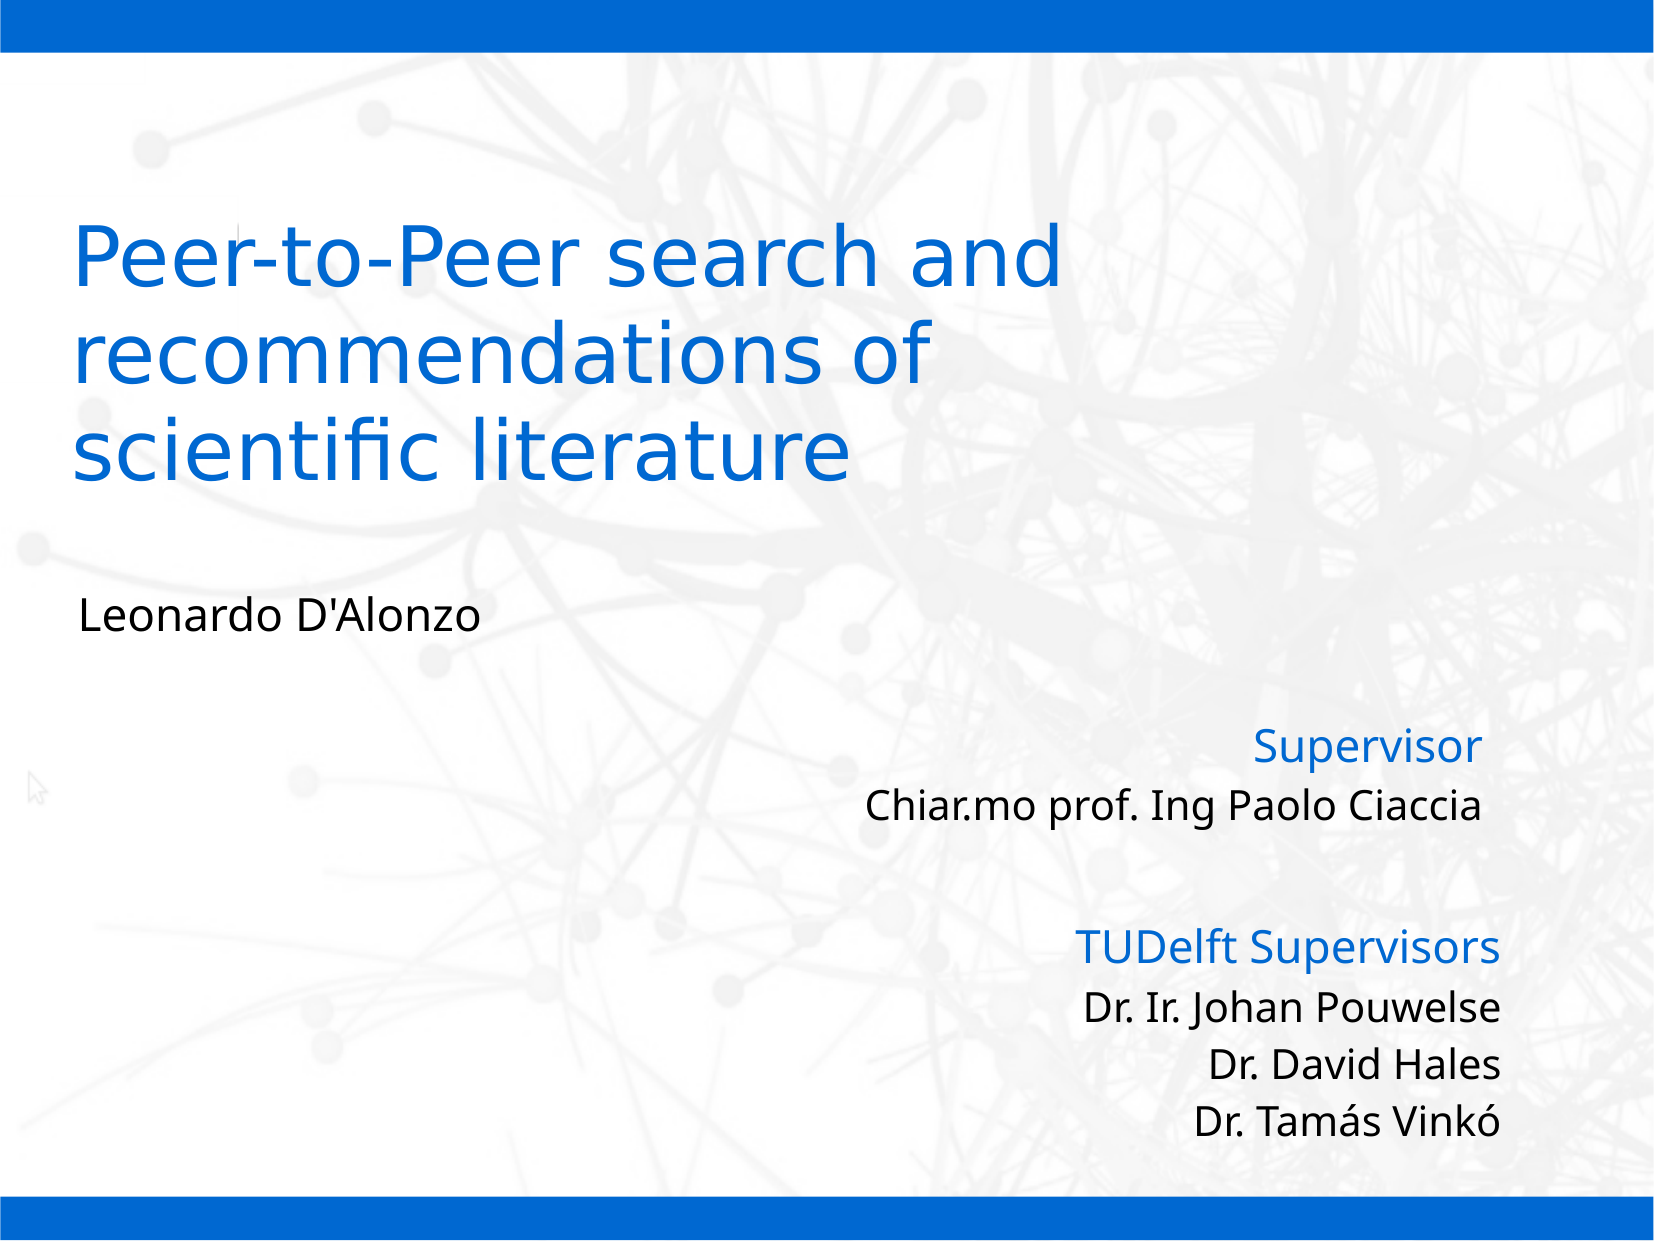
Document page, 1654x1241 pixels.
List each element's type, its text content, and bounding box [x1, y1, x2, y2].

title Peer-to-Peer search and recommendations of scientific literature [71, 209, 1321, 501]
picture [0, 53, 1654, 1196]
text_box Leonardo D'Alonzo [62, 575, 559, 655]
text_box Supervisor Chiar.mo prof. Ing Paolo Ciaccia [849, 705, 1598, 843]
text_box TUDelft Supervisors Dr. Ir. Johan Pouwelse Dr. David Hales Dr. Tamás Vinkó [1060, 907, 1654, 1162]
text_box [0, 1196, 1654, 1241]
text_box [0, 0, 1654, 53]
